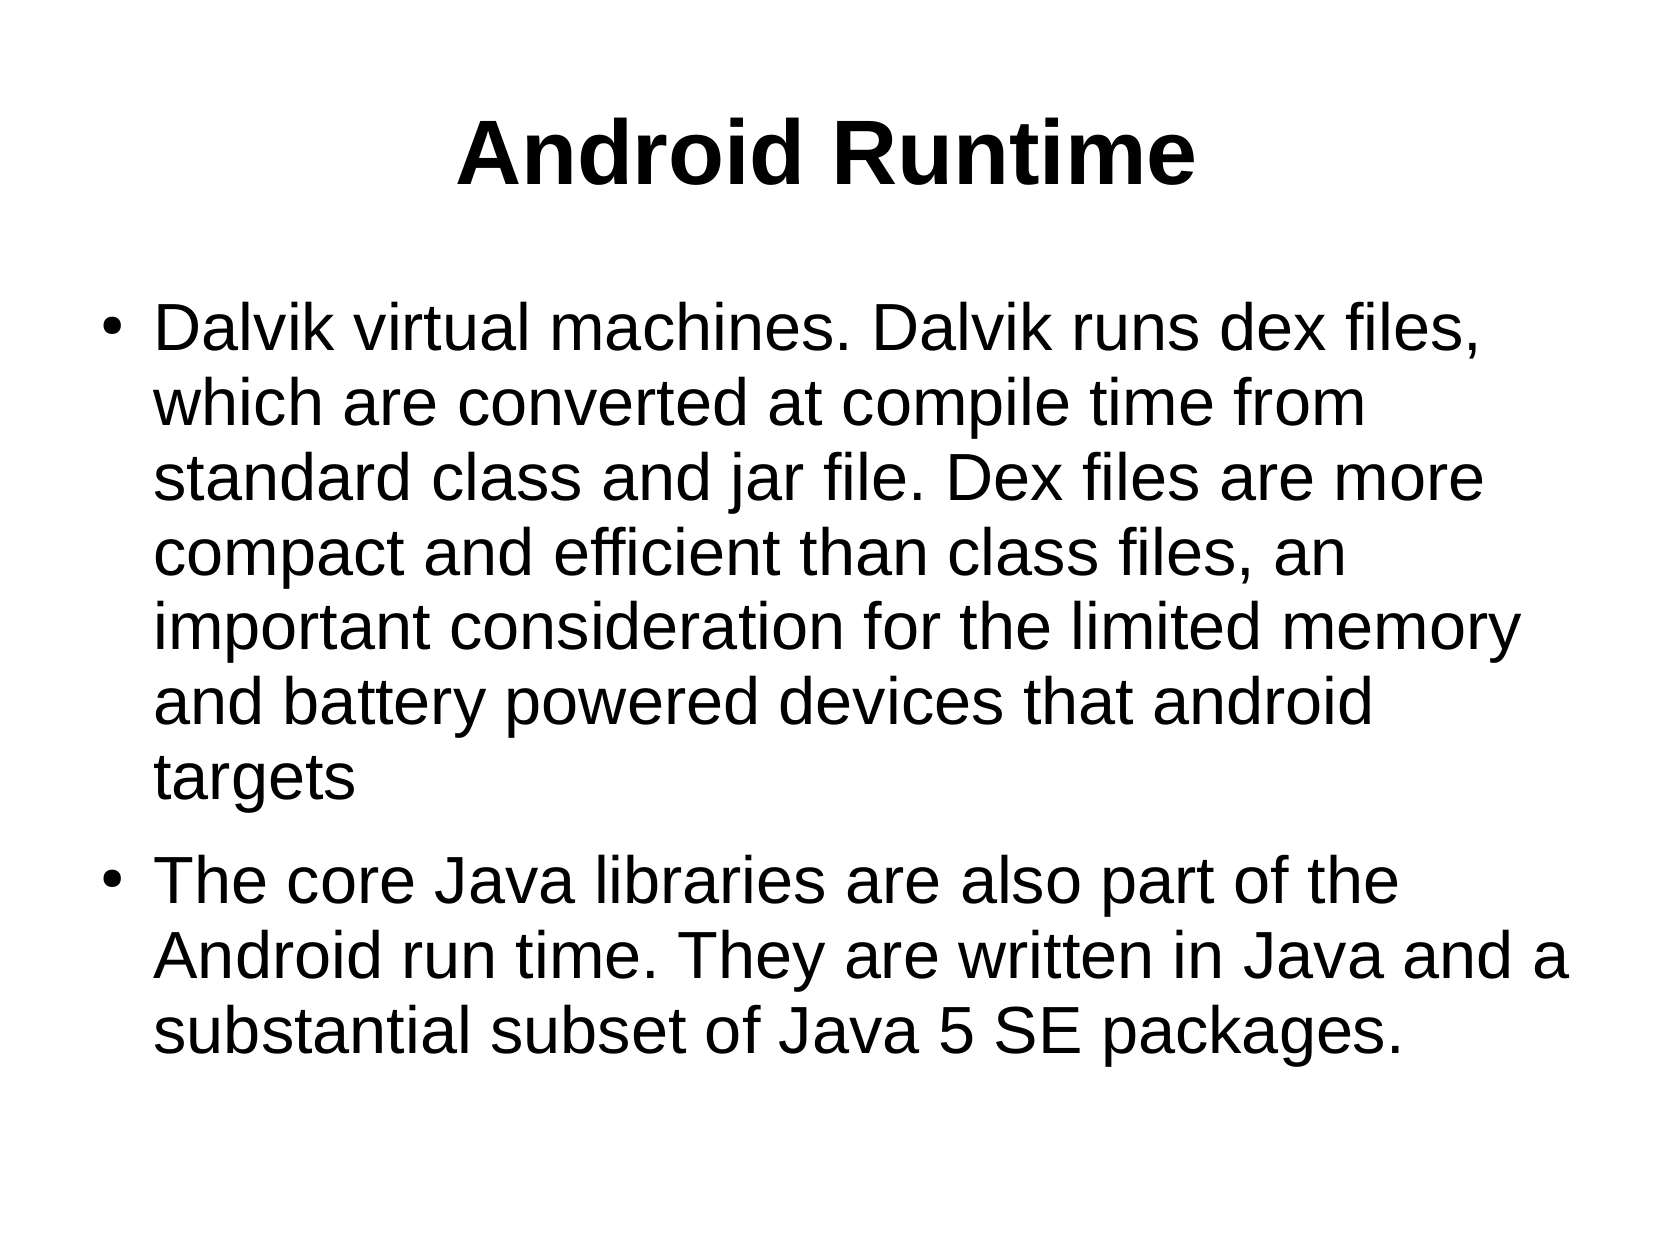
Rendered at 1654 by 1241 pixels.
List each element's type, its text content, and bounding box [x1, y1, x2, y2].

list Dalvik virtual machines. Dalvik runs dex files, which are converted at compile time from standard class and jar file. Dex files are more compact and efficient than class files, an important consideration for the limited memory and battery powered devices that android targets The core Java libraries are also part of the Android run time. They are written in Java and a substantial subset of Java 5 SE packages. [82, 290, 1571, 1094]
title Android Runtime [82, 49, 1571, 257]
